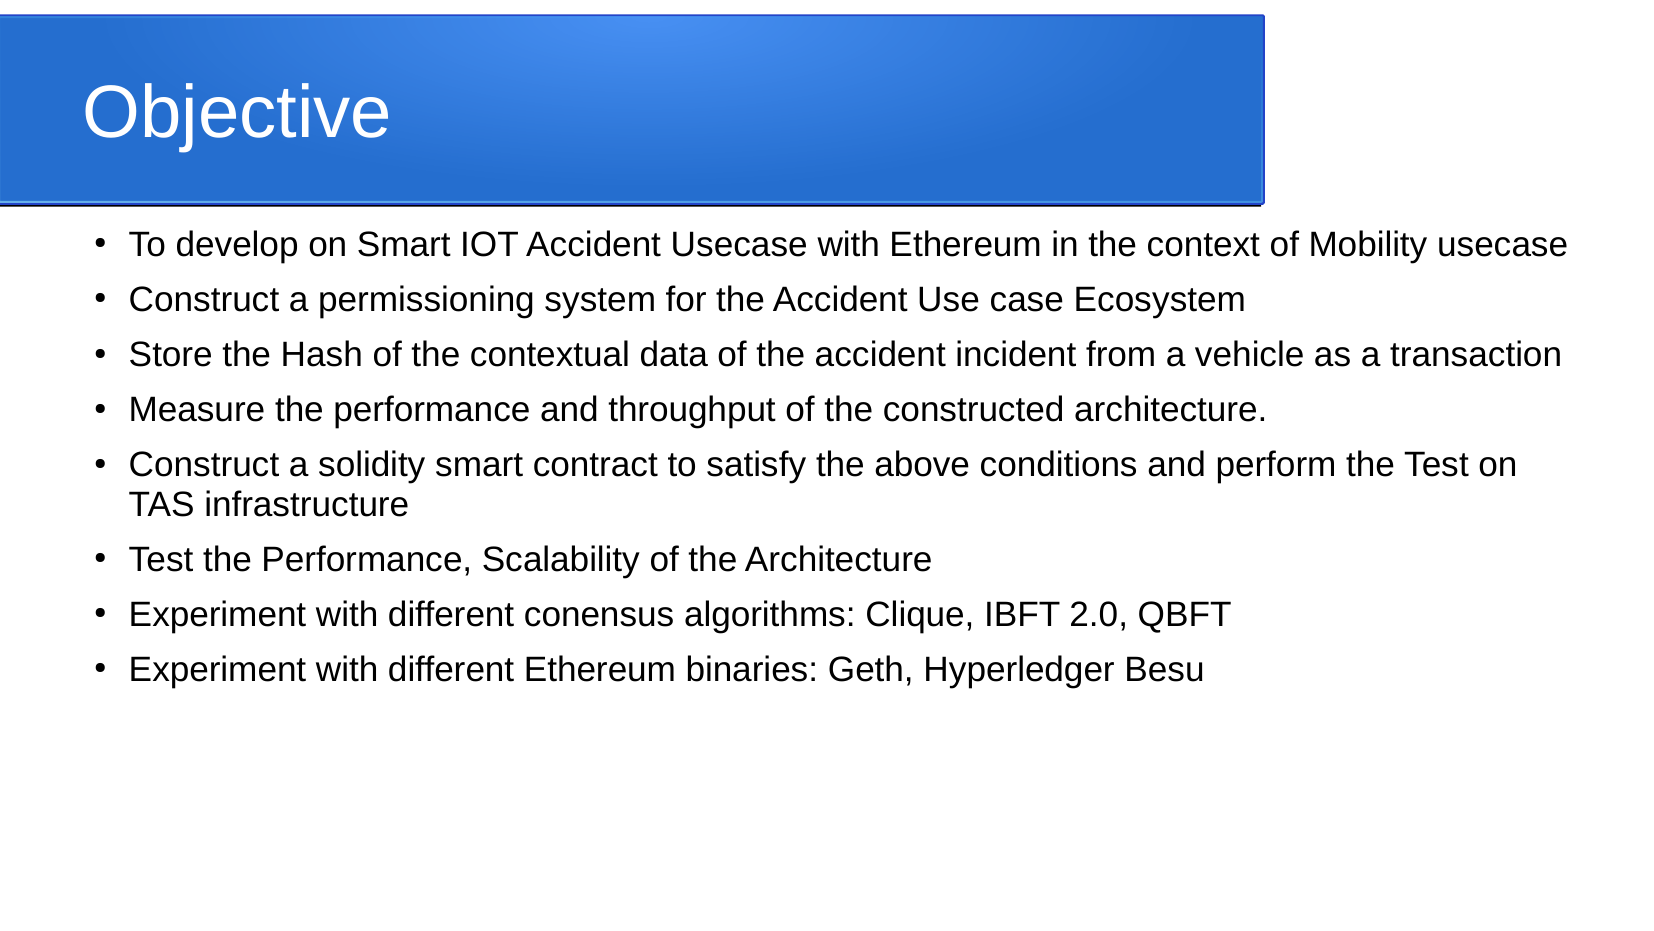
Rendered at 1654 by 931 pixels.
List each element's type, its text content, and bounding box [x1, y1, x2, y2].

list To develop on Smart IOT Accident Usecase with Ethereum in the context of Mobility usecase Construct a permissioning system for the Accident Use case Ecosystem Store the Hash of the contextual data of the accident incident from a vehicle as a transaction Measure the performance and throughput of the constructed architecture. Construct a solidity smart contract to satisfy the above conditions and perform the Test on TAS infrastructure Test the Performance, Scalability of the Architecture Experiment with different conensus algorithms: Clique, IBFT 2.0, QBFT Experiment with different Ethereum binaries: Geth, Hyperledger Besu [82, 224, 1571, 764]
title Objective [82, 35, 1235, 189]
